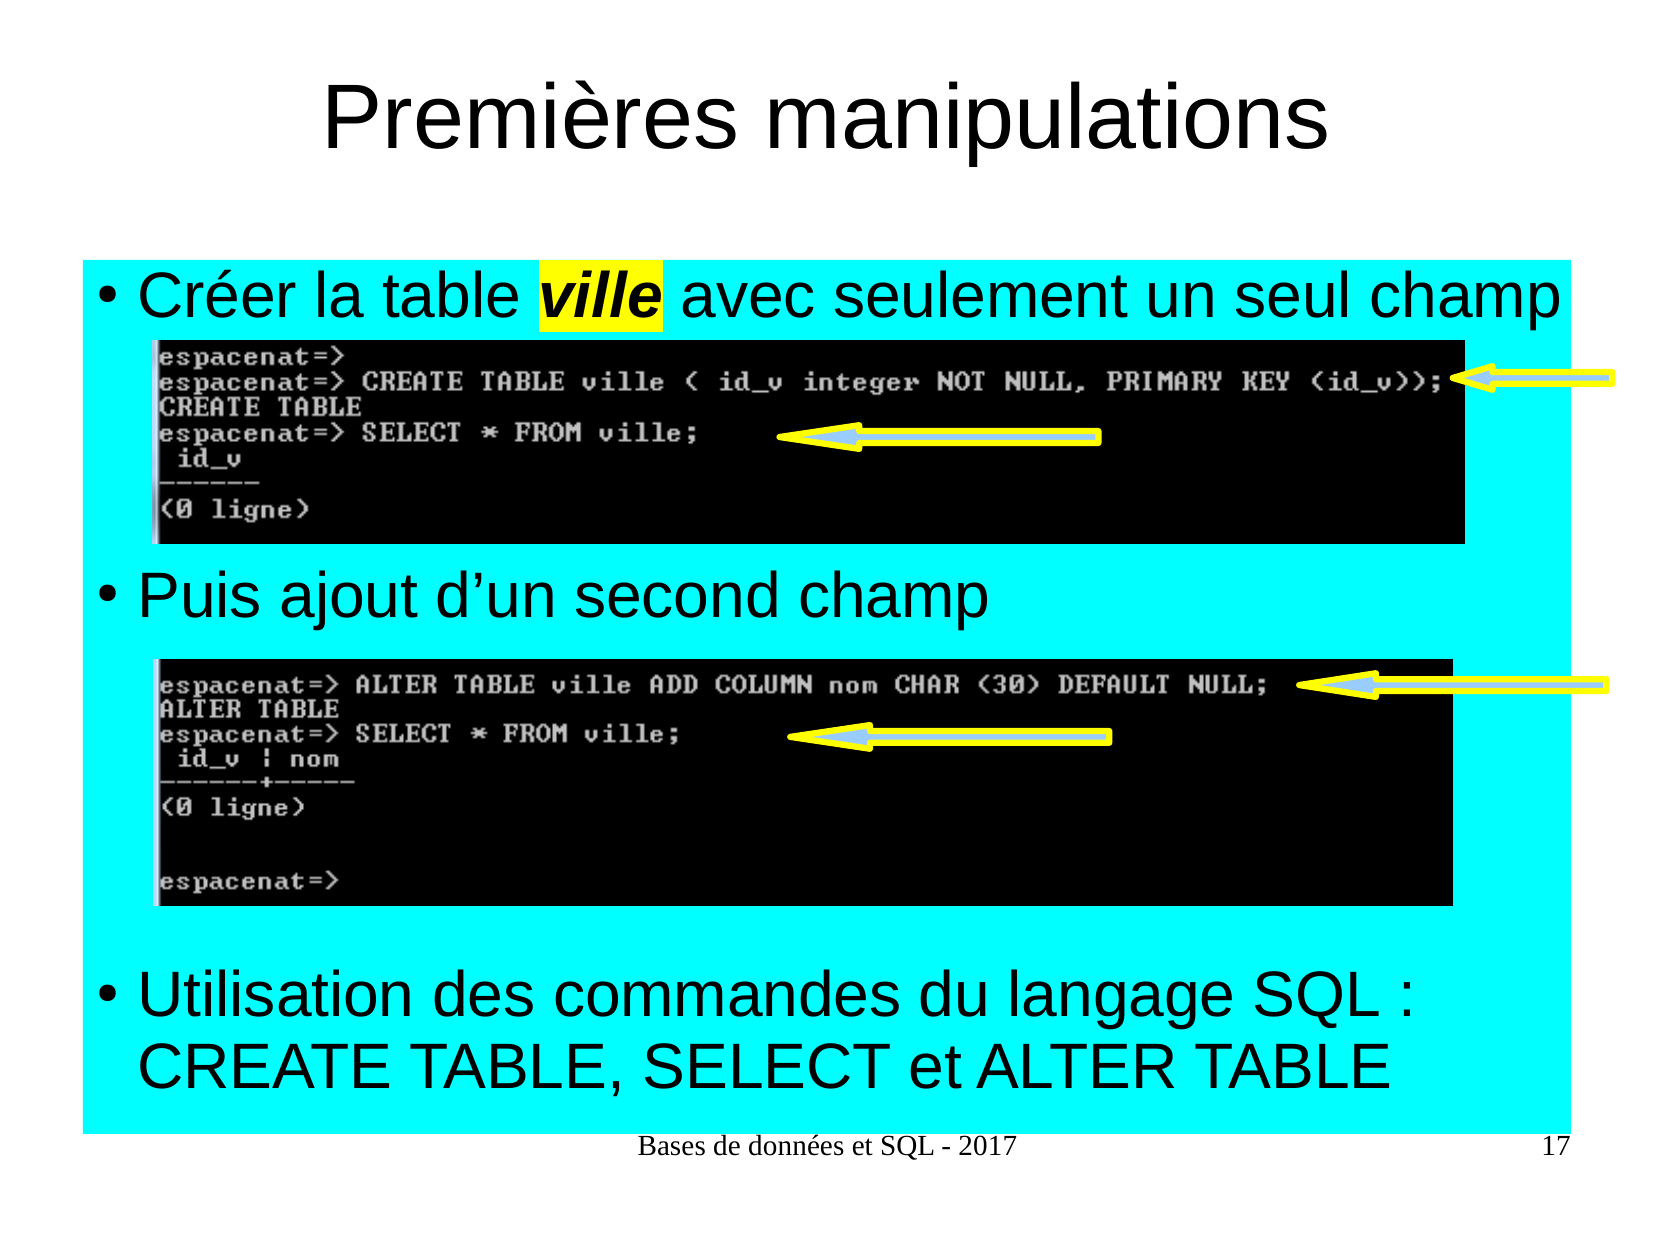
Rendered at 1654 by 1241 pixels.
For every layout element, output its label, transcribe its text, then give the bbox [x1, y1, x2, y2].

text_box [1452, 366, 1613, 390]
text_box [1299, 673, 1607, 697]
list Créer la table ville avec seulement un seul champ Puis ajout d’un second champ Utilisation des commandes du langage SQL : CREATE TABLE, SELECT et ALTER TABLE [82, 259, 1571, 1134]
picture [153, 659, 1453, 906]
text_box [790, 725, 1110, 749]
picture [152, 340, 1465, 544]
text_box [779, 425, 1099, 449]
title Premières manipulations [82, 56, 1571, 178]
